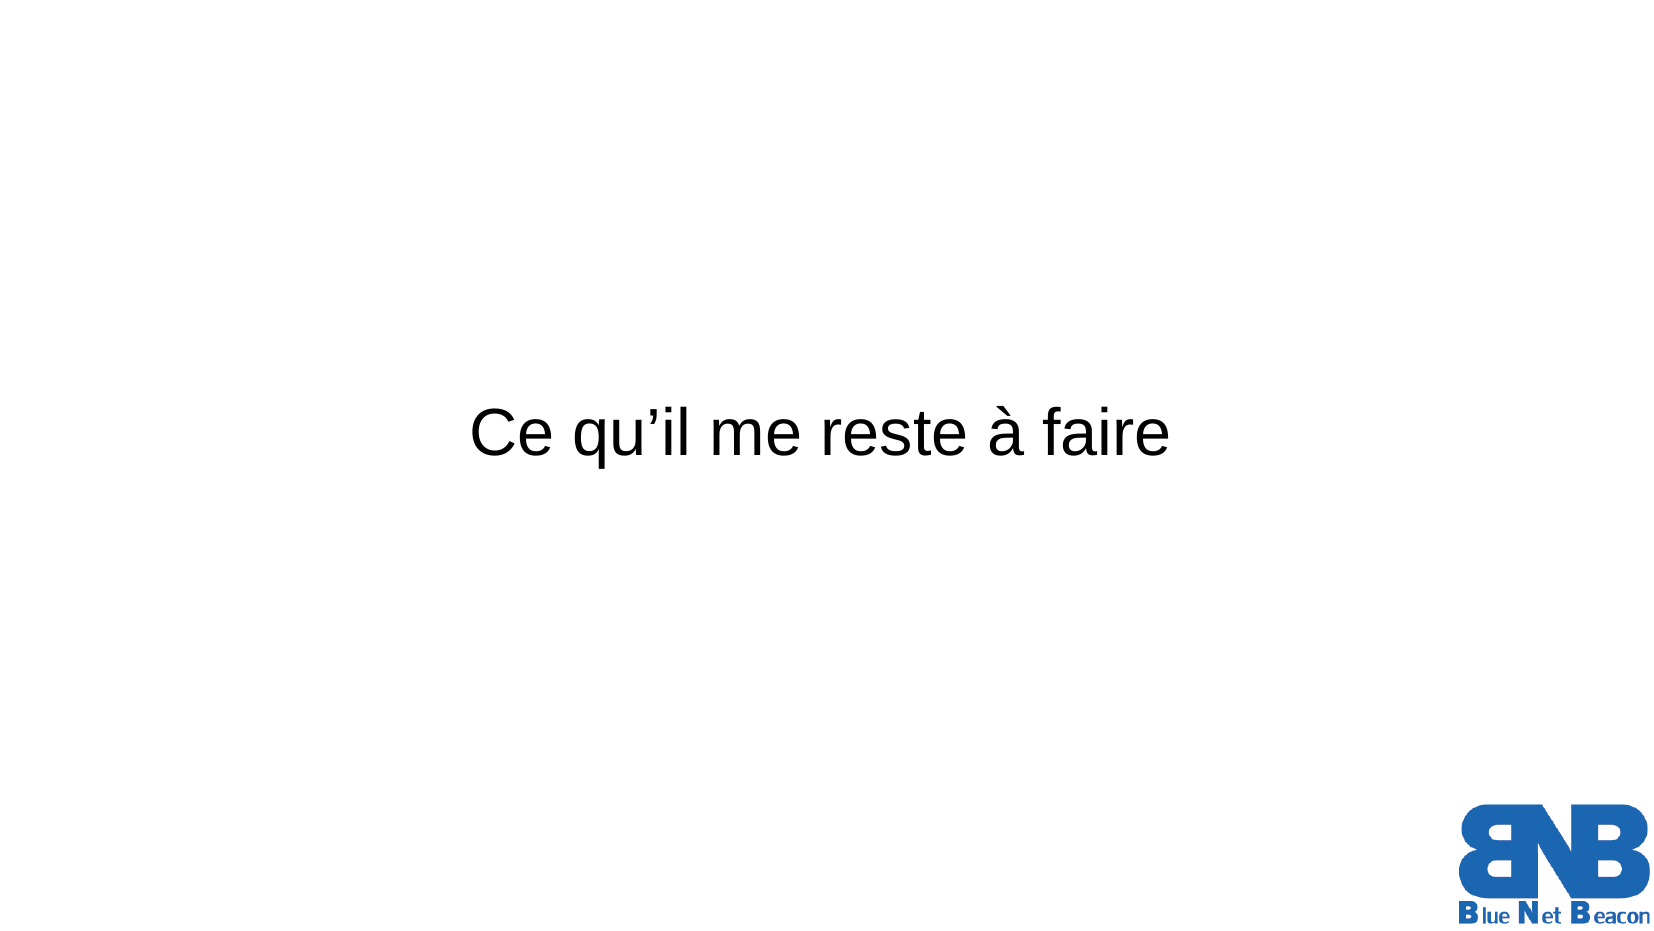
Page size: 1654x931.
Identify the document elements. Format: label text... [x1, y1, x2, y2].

picture [1459, 797, 1650, 930]
title Ce qu’il me reste à faire [76, 354, 1565, 510]
